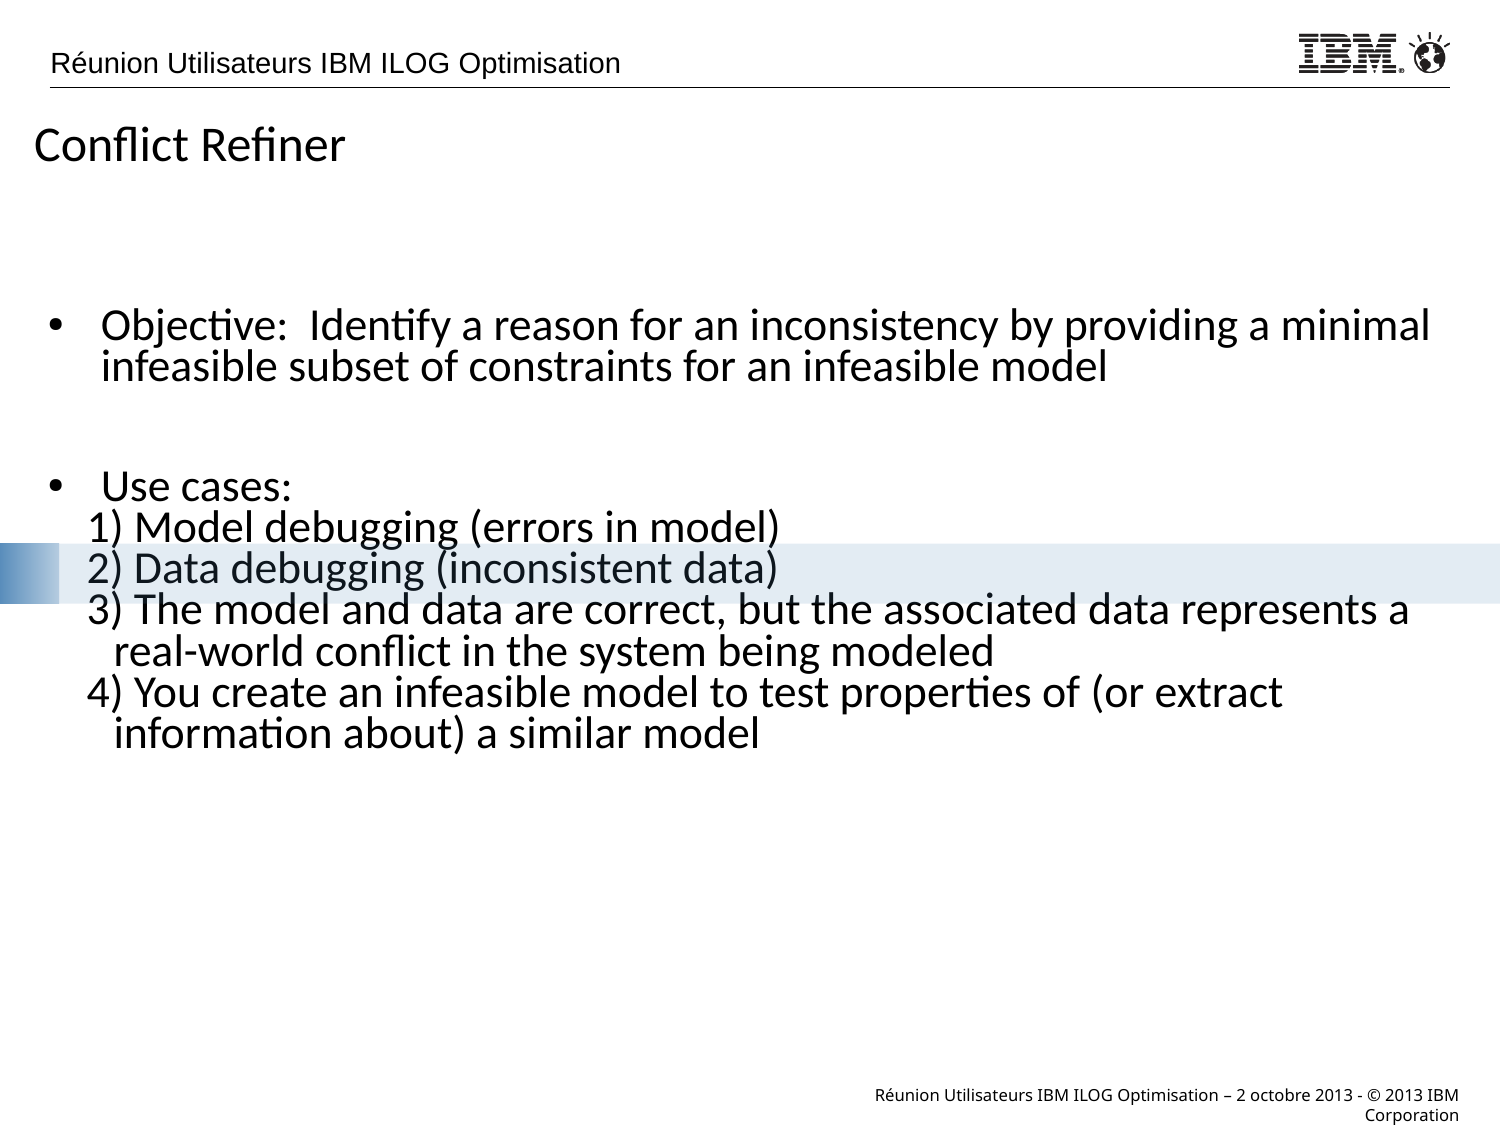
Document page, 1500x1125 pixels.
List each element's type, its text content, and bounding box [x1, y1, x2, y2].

list Objective: Identify a reason for an inconsistency by providing a minimal infeasible subset of constraints for an infeasible model Use cases: Model debugging (errors in model) Data debugging (inconsistent data) The model and data are correct, but the associated data represents a real-world conflict in the system being modeled You create an infeasible model to test properties of (or extract information about) a similar model [29, 604, 1455, 1044]
title Conflict Refiner [34, 95, 1450, 201]
list Objective: Identify a reason for an inconsistency by providing a minimal infeasible subset of constraints for an infeasible model Use cases: Model debugging (errors in model) Data debugging (inconsistent data) The model and data are correct, but the associated data represents a real-world conflict in the system being modeled You create an infeasible model to test properties of (or extract information about) a similar model [29, 307, 1455, 543]
text_box [0, 543, 1500, 604]
picture [1299, 32, 1450, 73]
